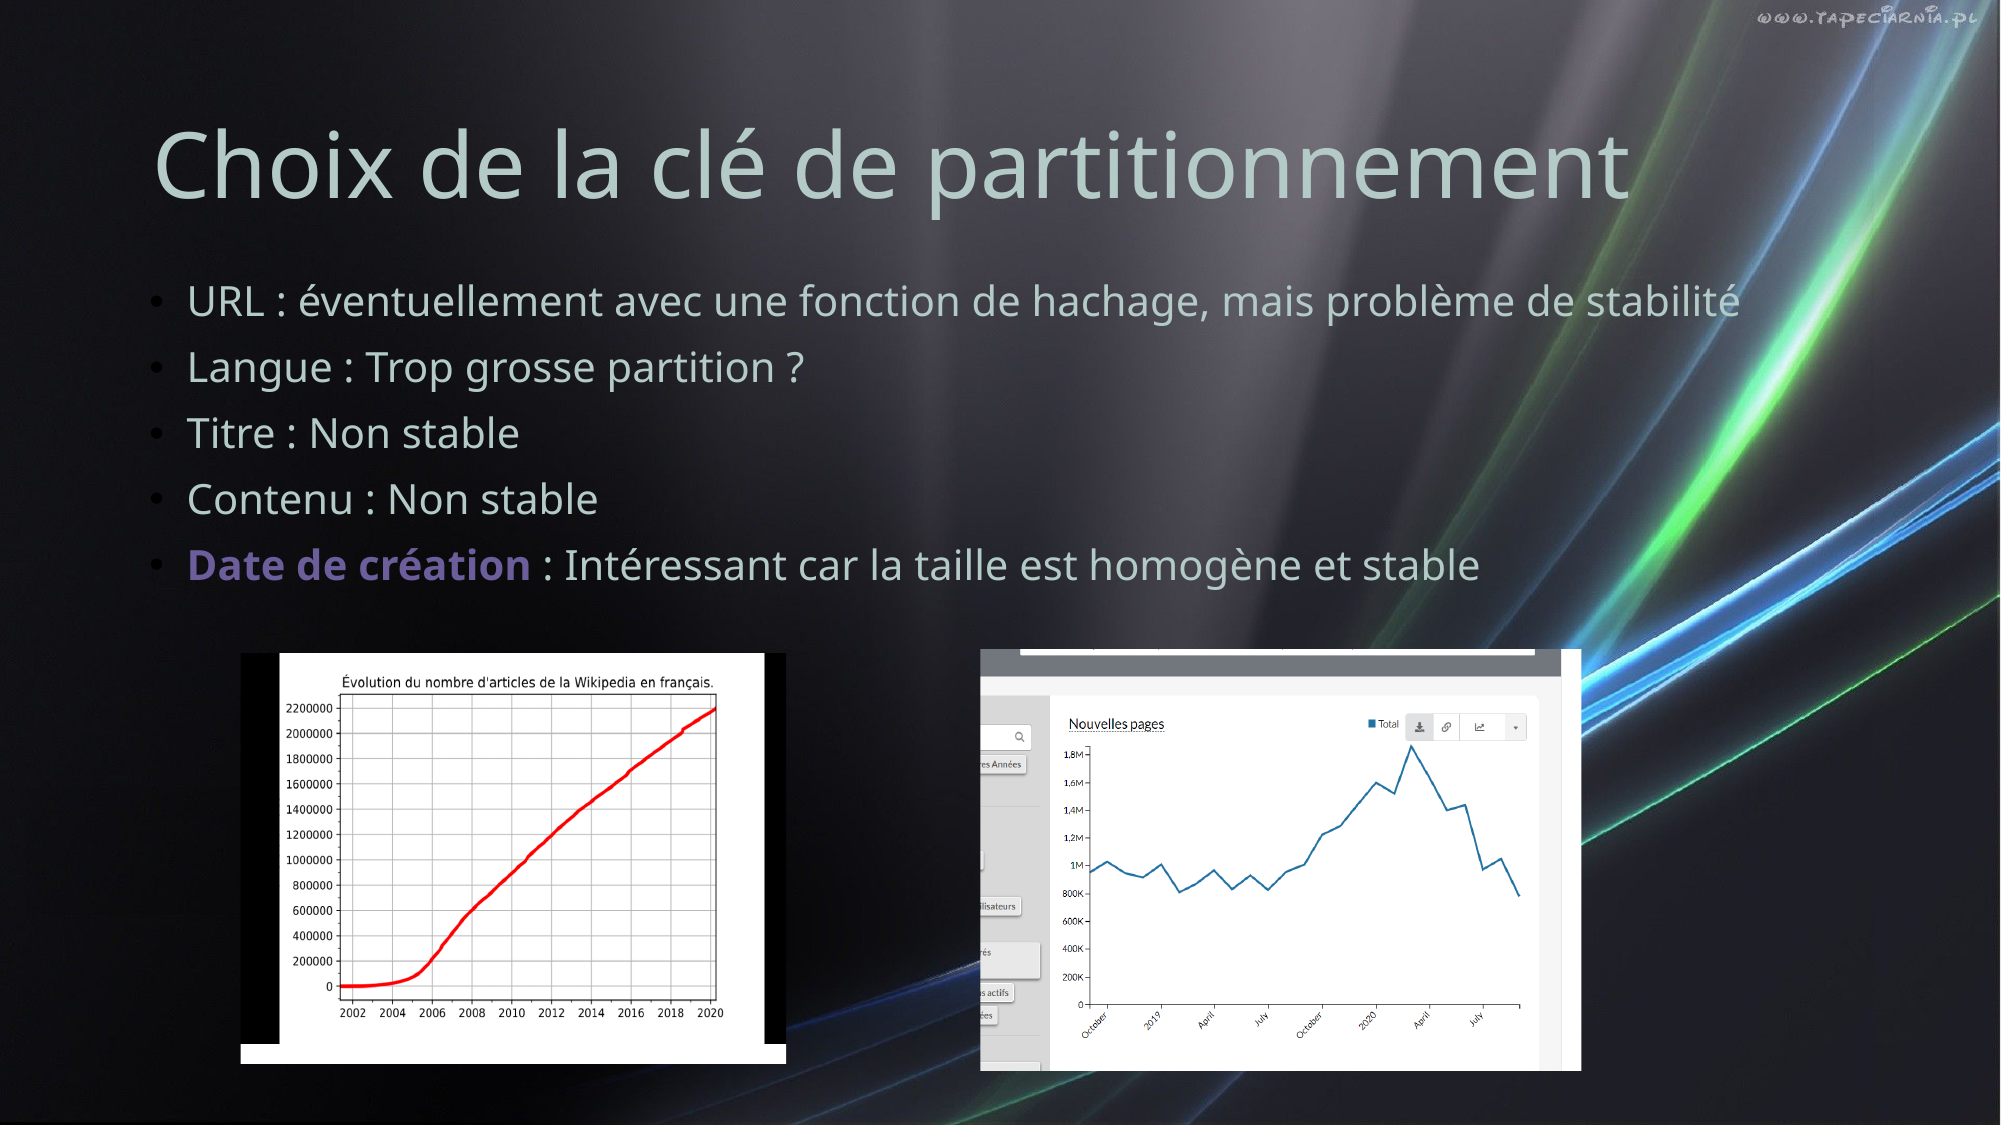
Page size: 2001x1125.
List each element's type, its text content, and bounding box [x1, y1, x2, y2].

list URL : éventuellement avec une fonction de hachage, mais problème de stabilité Langue : Trop grosse partition ? Titre : Non stable Contenu : Non stable Date de création : Intéressant car la taille est homogène et stable [134, 273, 1860, 988]
picture [0, 0, 2001, 1125]
title Choix de la clé de partitionnement [137, 59, 1863, 278]
